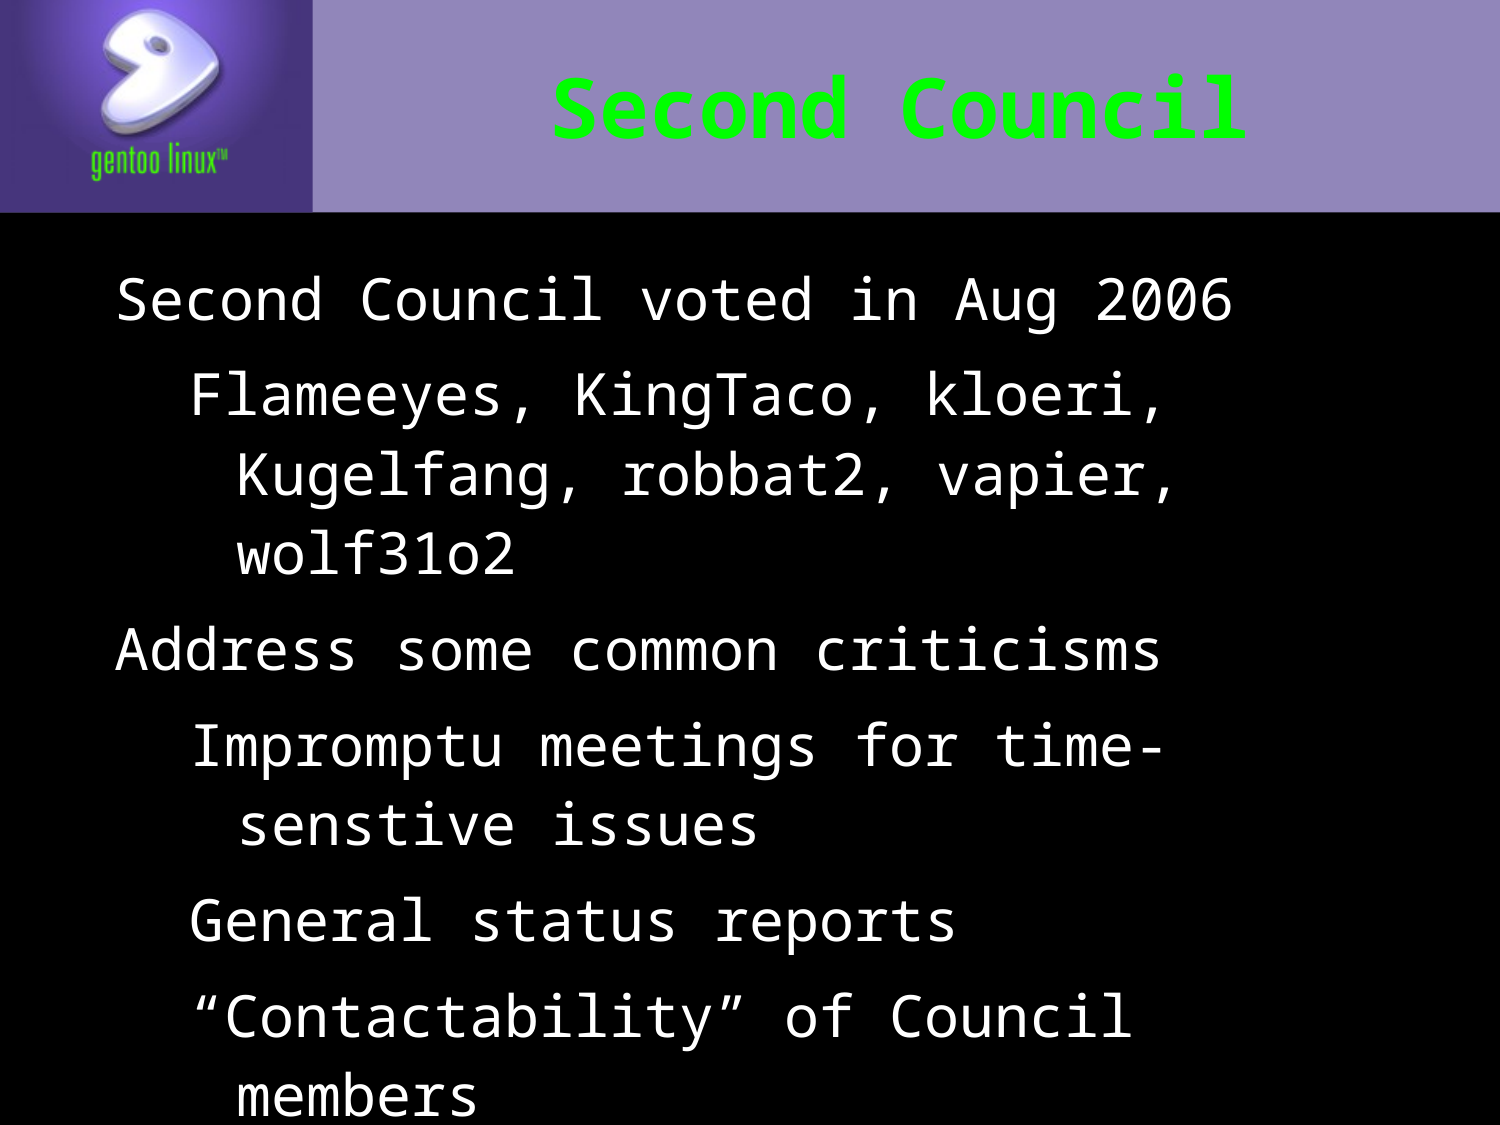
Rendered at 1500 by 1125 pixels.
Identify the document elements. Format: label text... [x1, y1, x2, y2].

title Second Council [324, 12, 1476, 201]
picture [0, 0, 302, 184]
list Second Council voted in Aug 2006 Flameeyes, KingTaco, kloeri, Kugelfang, robbat2, vapier, wolf31o2 Address some common criticisms Impromptu meetings for time-senstive issues General status reports “Contactability” of Council members [99, 249, 1388, 1101]
